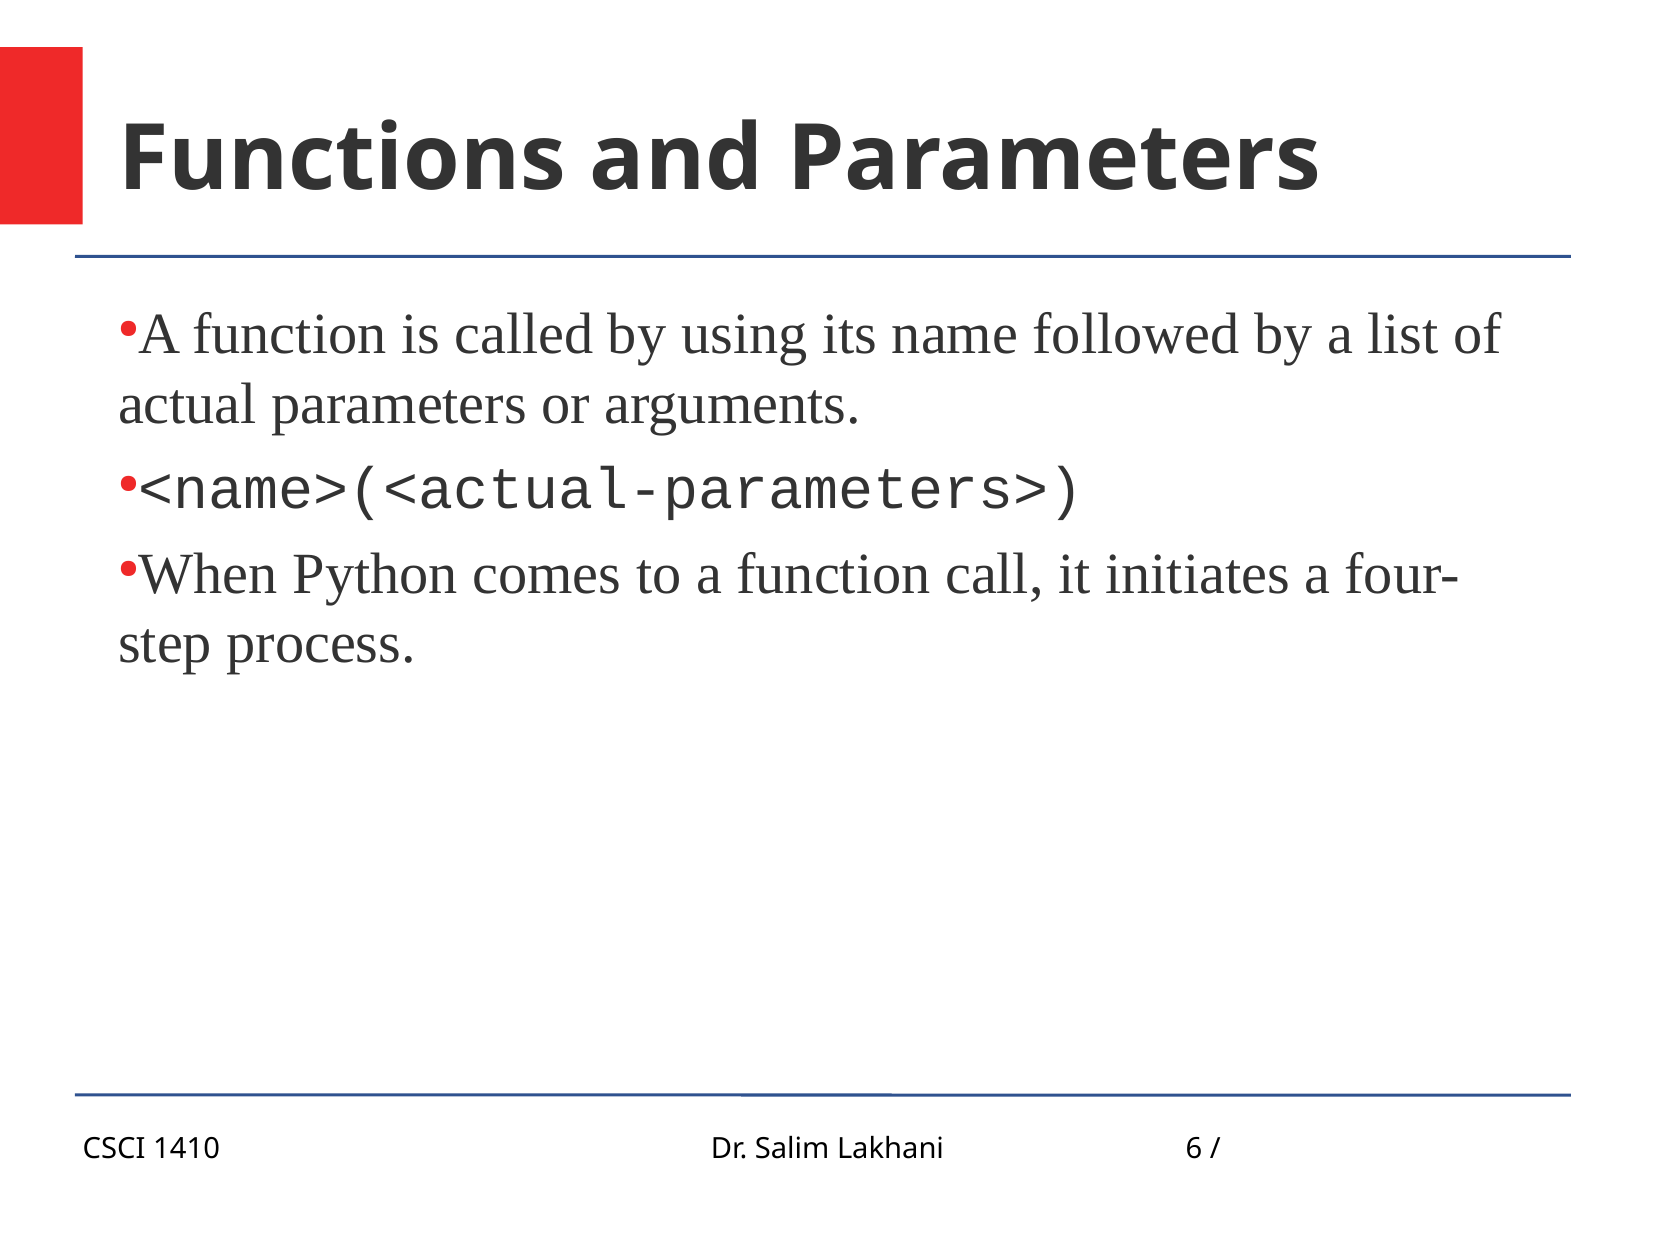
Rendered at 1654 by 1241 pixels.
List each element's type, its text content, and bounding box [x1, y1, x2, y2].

text_box / [1185, 1129, 1571, 1216]
text_box Dr. Salim Lakhani [565, 1129, 1090, 1216]
text_box CSCI 1410 [82, 1129, 468, 1216]
list A function is called by using its name followed by a list of actual parameters or arguments. <name>(<actual-parameters>) When Python comes to a function call, it initiates a four-step process. [118, 295, 1536, 1080]
title Functions and Parameters [118, 49, 1571, 257]
